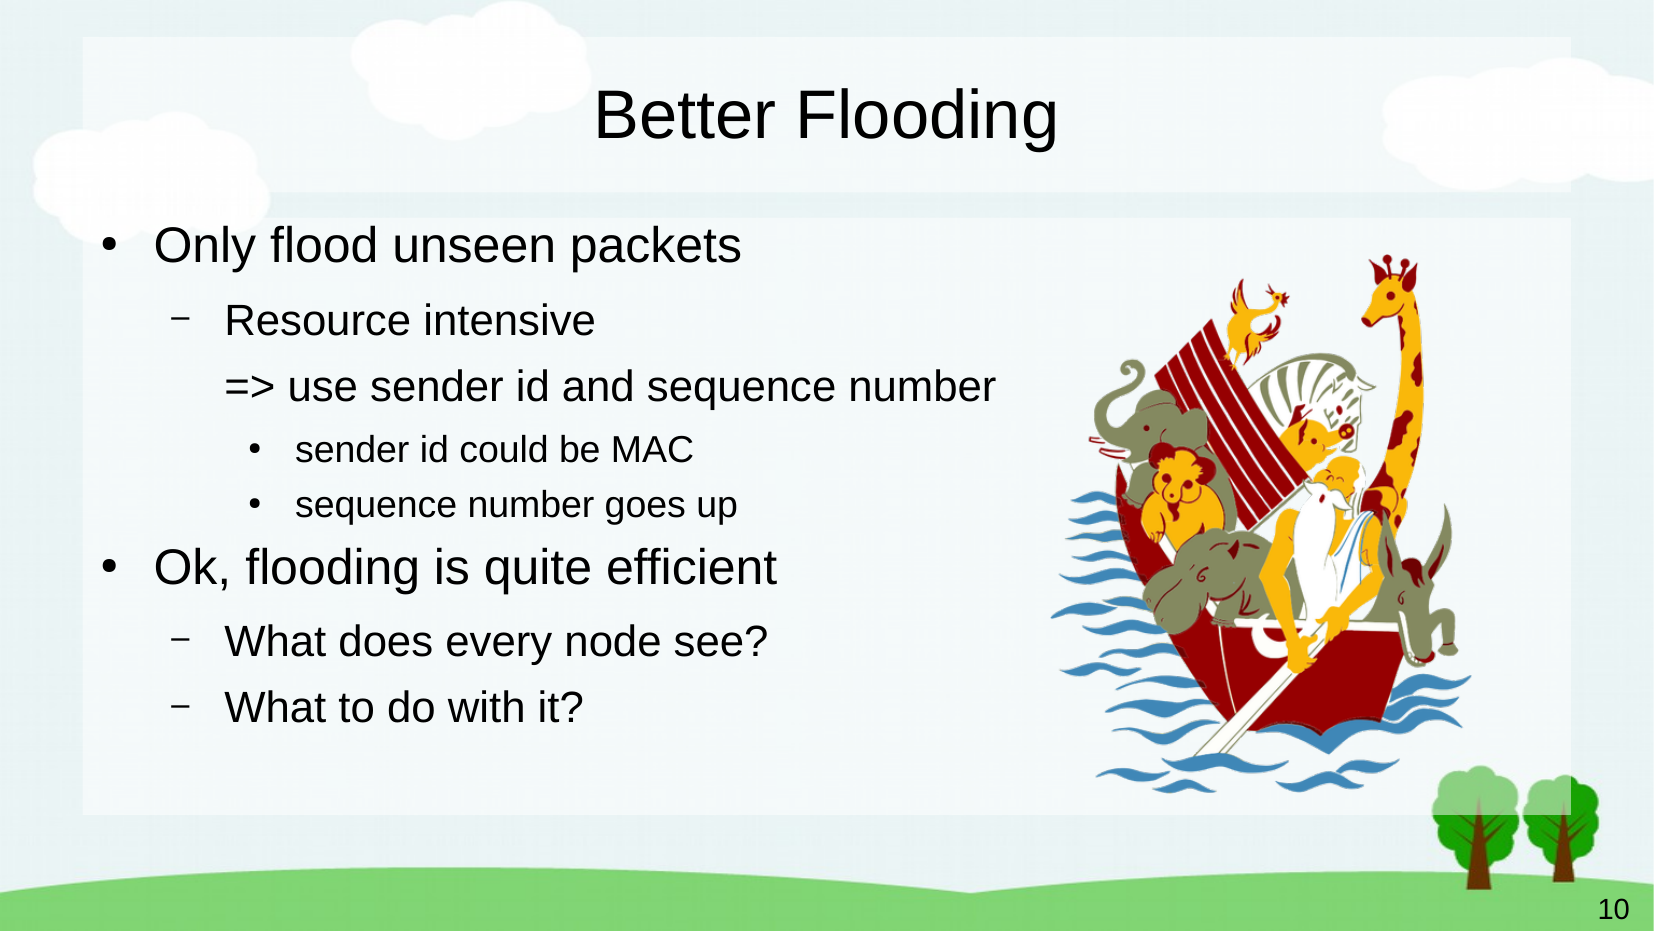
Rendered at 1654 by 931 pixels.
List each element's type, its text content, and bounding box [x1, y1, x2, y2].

title Better Flooding [82, 37, 1571, 193]
list Only flood unseen packets Resource intensive => use sender id and sequence number sender id could be MAC sequence number goes up Ok, flooding is quite efficient What does every node see? What to do with it? [82, 217, 1571, 815]
picture [0, 0, 1654, 931]
